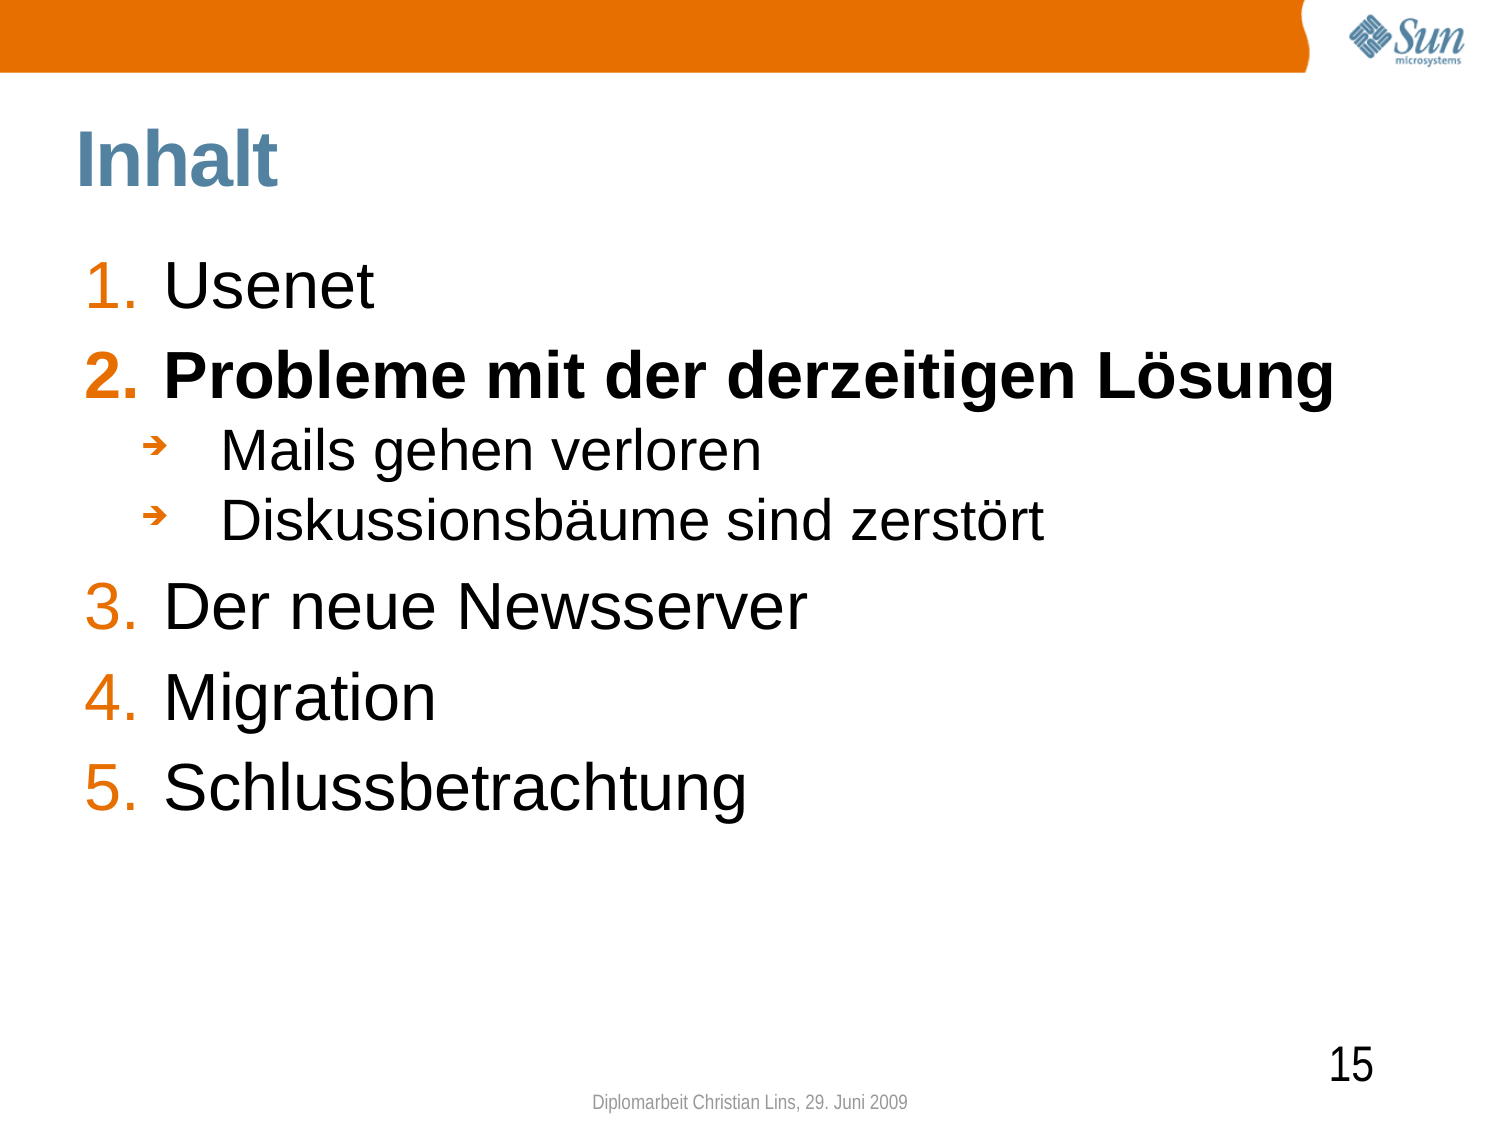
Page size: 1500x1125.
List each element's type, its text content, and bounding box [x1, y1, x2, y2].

list Usenet Probleme mit der derzeitigen Lösung Mails gehen verloren Diskussionsbäume sind zerstört Der neue Newsserver Migration Schlussbetrachtung [64, 257, 1447, 952]
picture [0, 0, 1500, 75]
title Inhalt [75, 122, 1438, 228]
